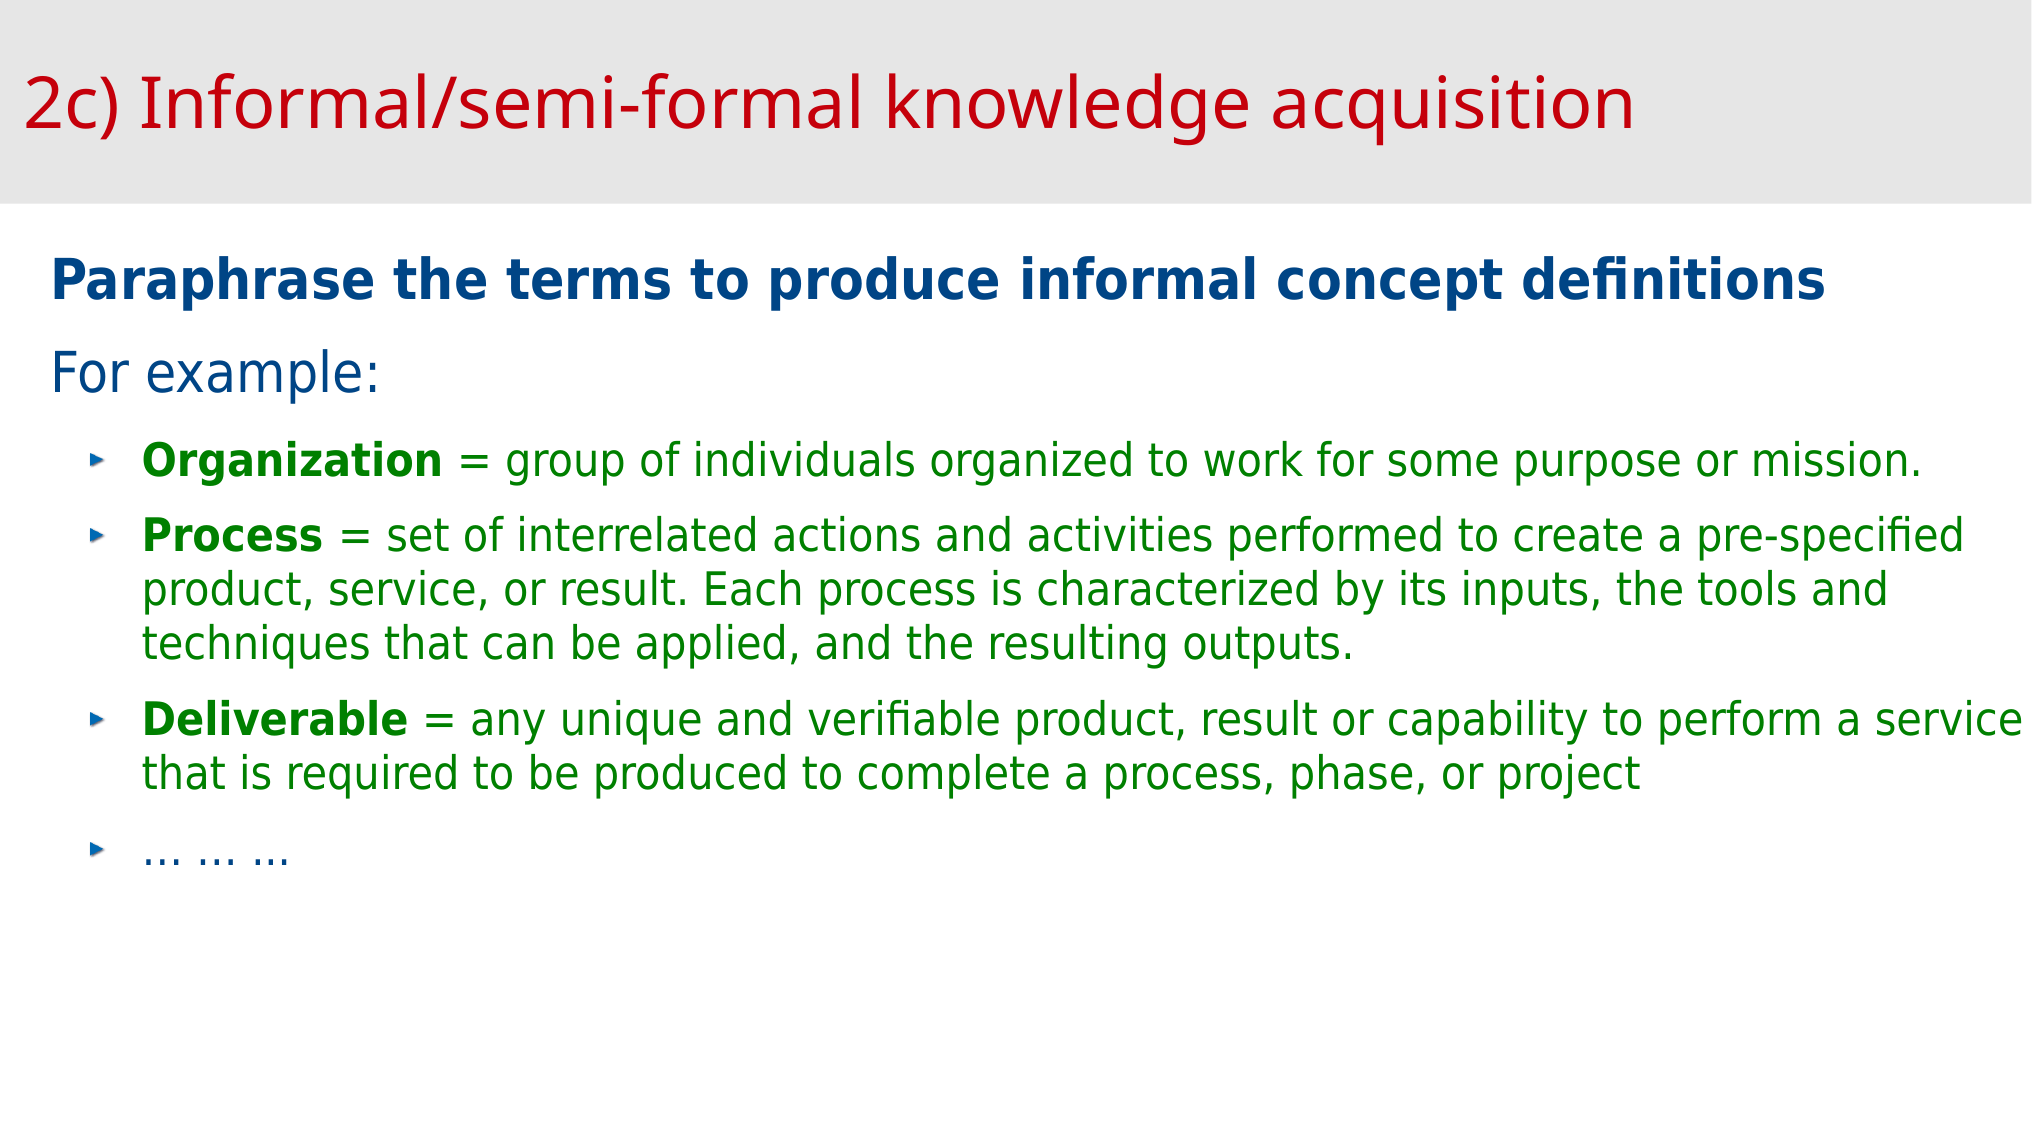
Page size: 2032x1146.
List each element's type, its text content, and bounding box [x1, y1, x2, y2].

list Paraphrase the terms to produce informal concept definitions For example: Organization = group of individuals organized to work for some purpose or mission. Process = set of interrelated actions and activities performed to create a pre-specified product, service, or result. Each process is characterized by its inputs, the tools and techniques that can be applied, and the resulting outputs. Deliverable = any unique and verifiable product, result or capability to perform a service that is required to be produced to complete a process, phase, or project … … ... [0, 247, 2032, 1099]
title 2c) Informal/semi-formal knowledge acquisition [0, 0, 2032, 204]
